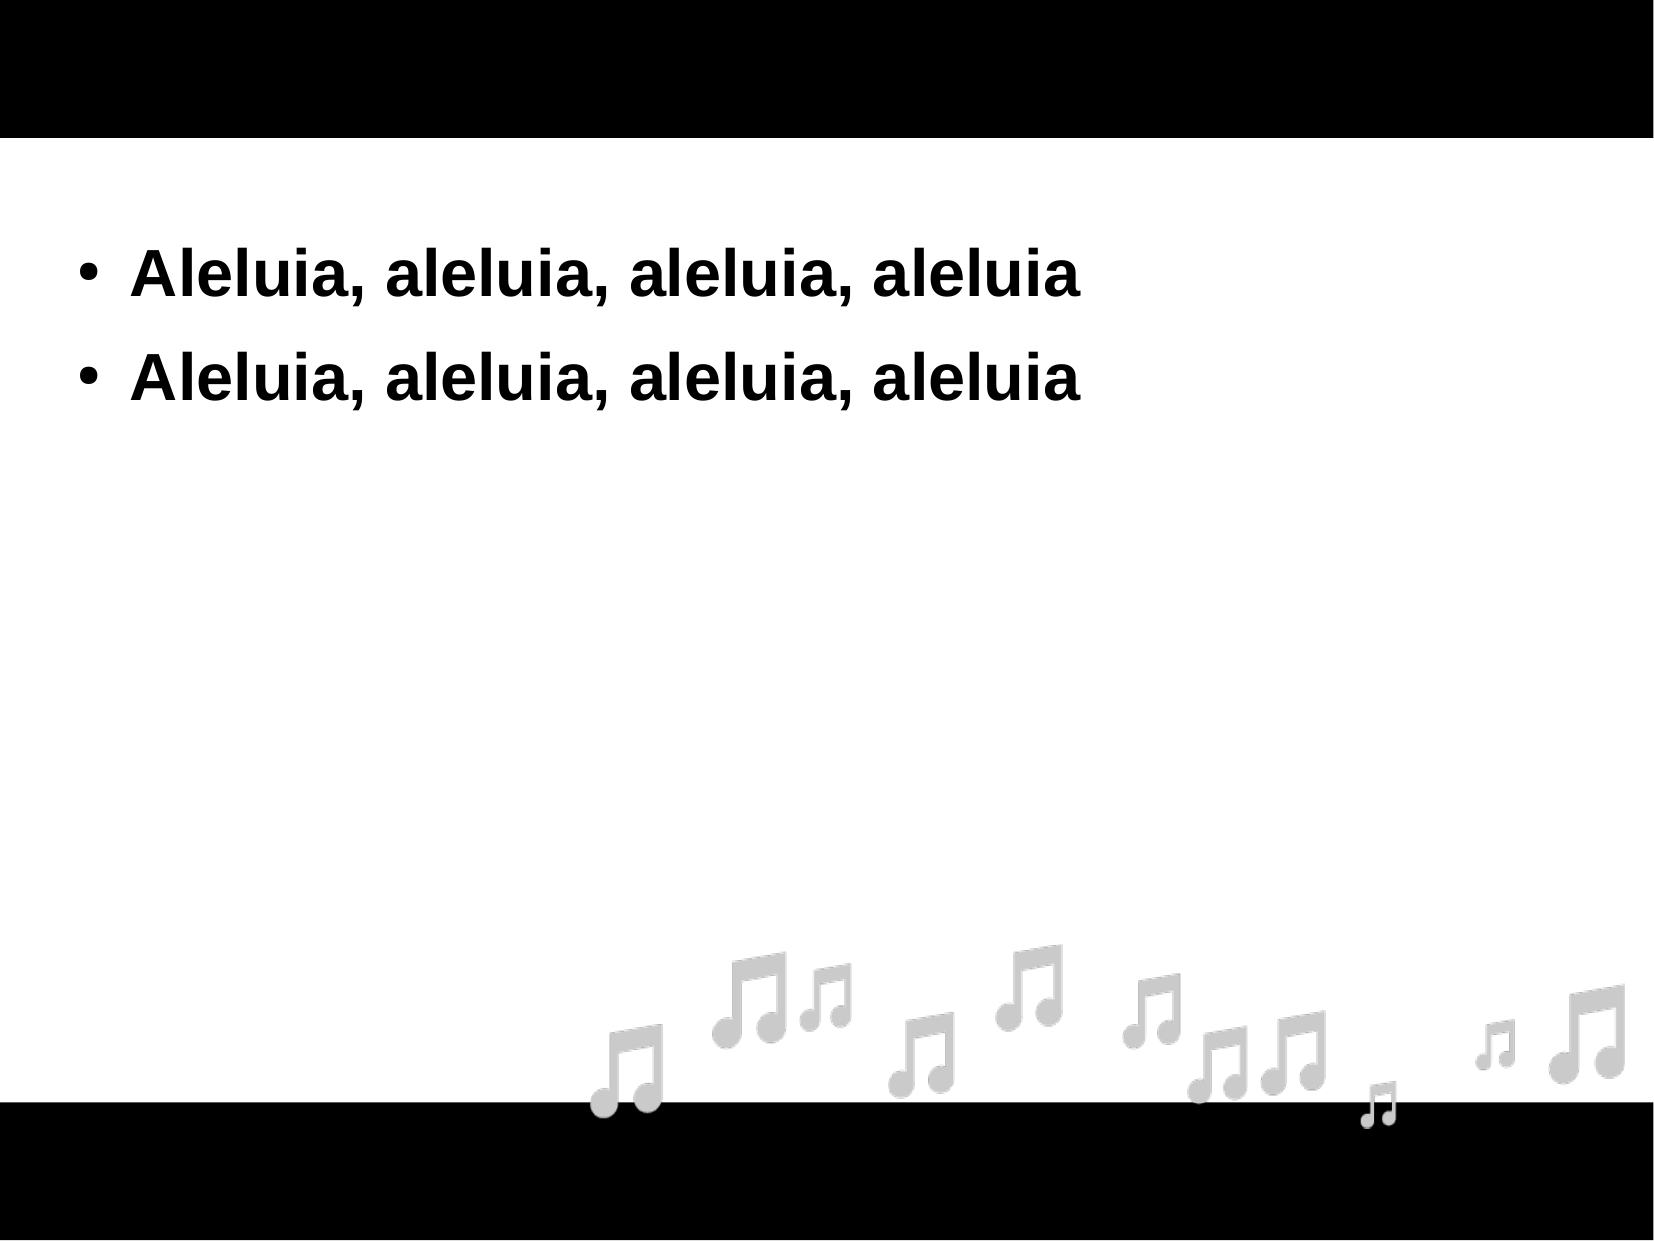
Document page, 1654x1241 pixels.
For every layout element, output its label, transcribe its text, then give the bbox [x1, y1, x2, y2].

list Aleluia, aleluia, aleluia, aleluia Aleluia, aleluia, aleluia, aleluia [59, 236, 1595, 1024]
